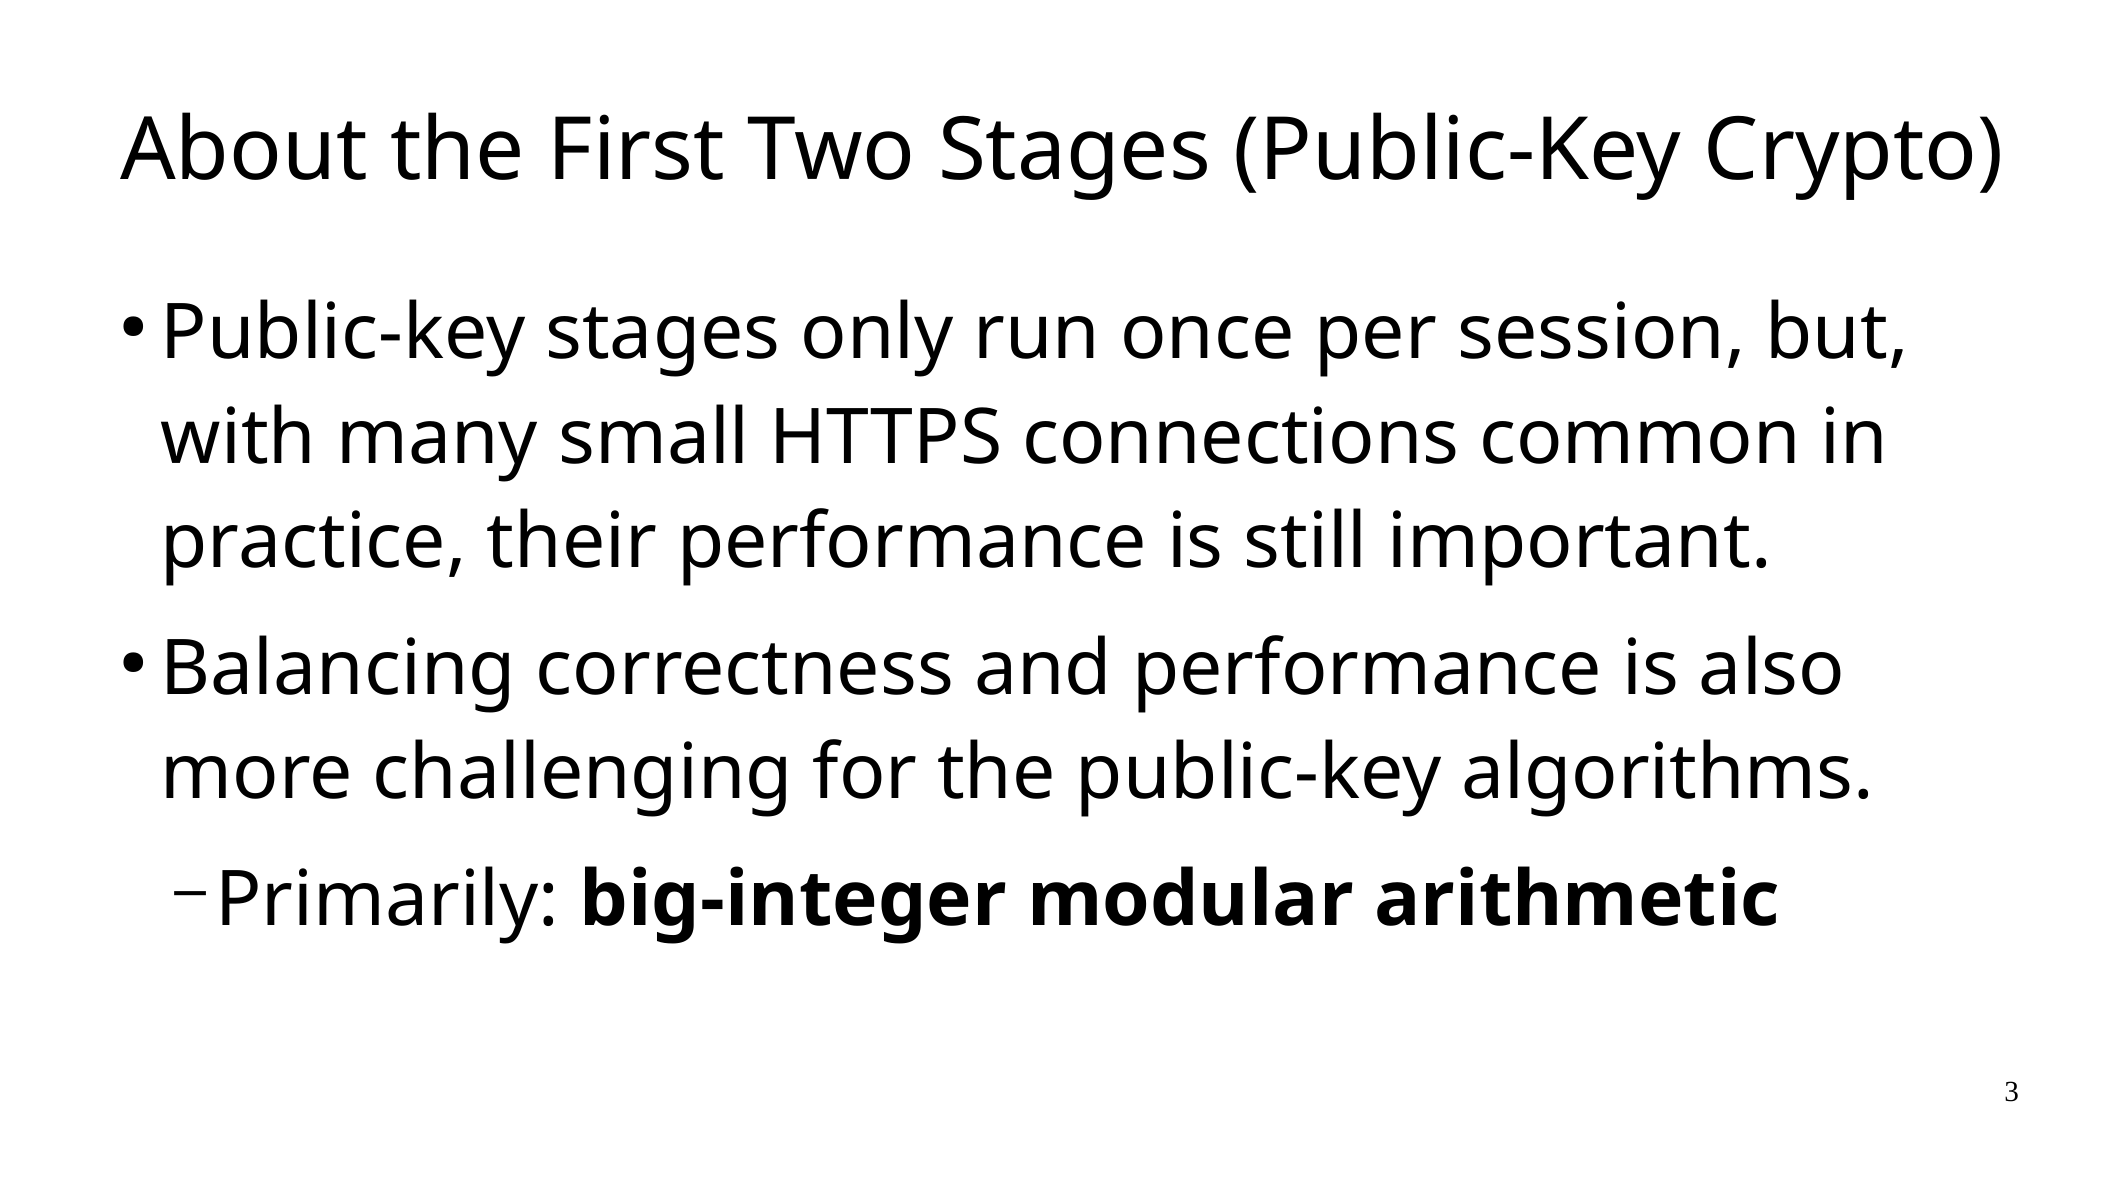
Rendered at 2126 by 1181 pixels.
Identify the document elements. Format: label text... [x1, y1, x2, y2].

list Public-key stages only run once per session, but, with many small HTTPS connections common in practice, their performance is still important. Balancing correctness and performance is also more challenging for the public-key algorithms. Primarily: big-integer modular arithmetic [106, 276, 1977, 961]
title About the First Two Stages (Public-Key Crypto) [106, 47, 2020, 245]
